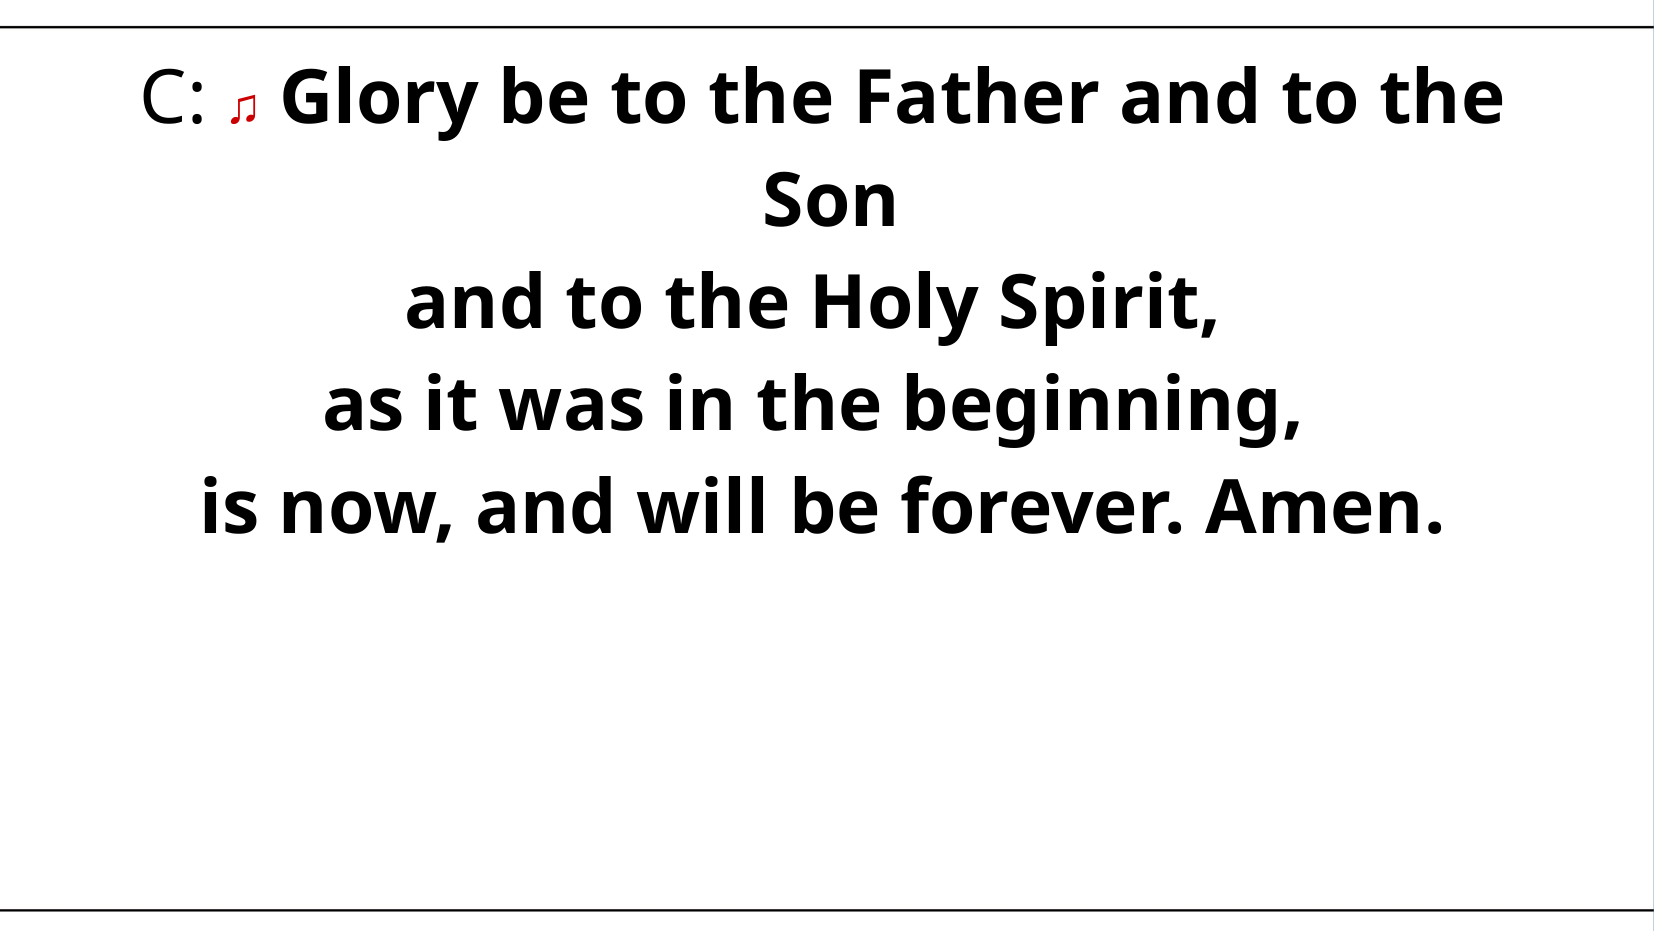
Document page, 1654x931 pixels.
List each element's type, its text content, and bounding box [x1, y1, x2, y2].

picture [0, 0, 1654, 931]
text_box C: ♫ Glory be to the Father and to the Son and to the Holy Spirit, as it was in the beginning, is now, and will be forever. Amen. [64, 36, 1580, 466]
